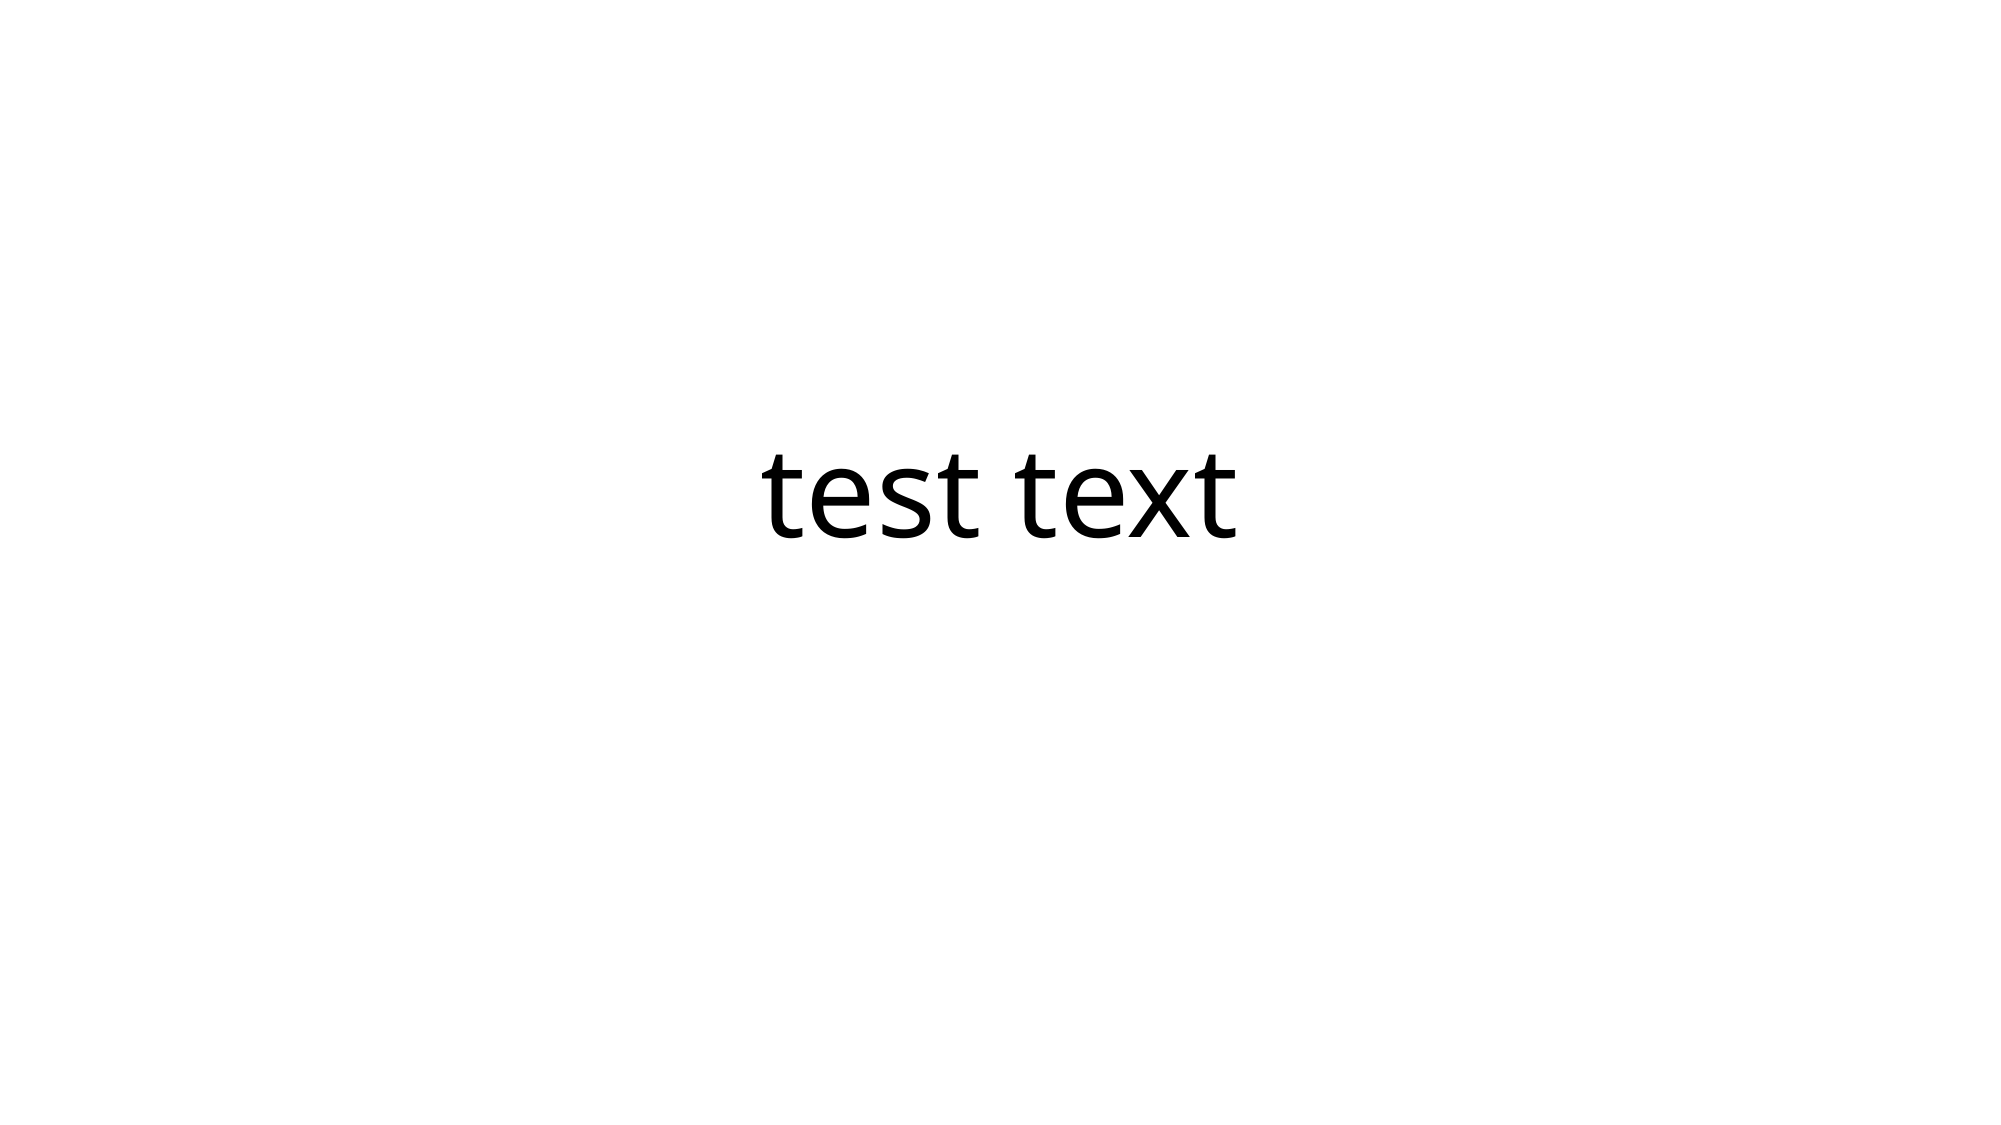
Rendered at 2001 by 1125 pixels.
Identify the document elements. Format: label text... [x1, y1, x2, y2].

title test text [250, 184, 1751, 576]
